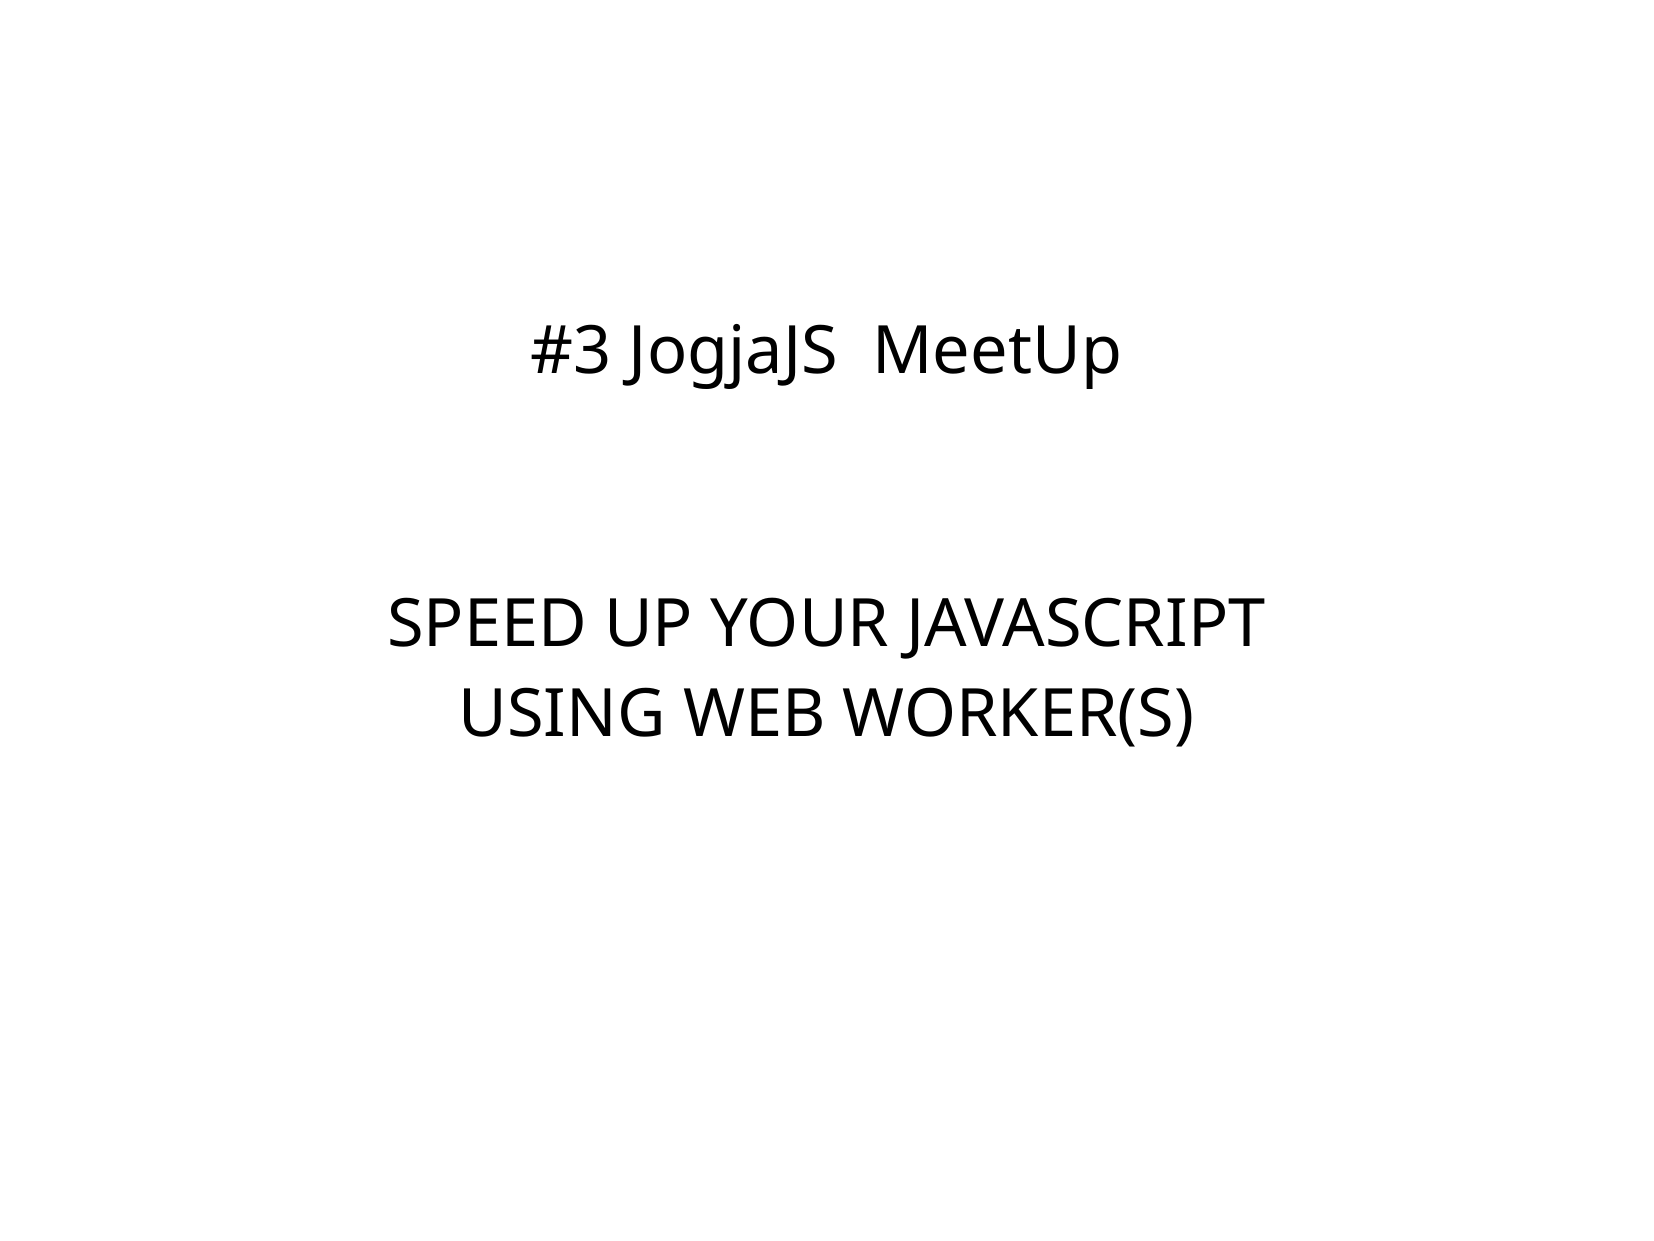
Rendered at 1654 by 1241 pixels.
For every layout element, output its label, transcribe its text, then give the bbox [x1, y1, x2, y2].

subtitle #3 JogjaJS MeetUp SPEED UP YOUR JAVASCRIPT USING WEB WORKER(S) [82, 49, 1571, 1010]
